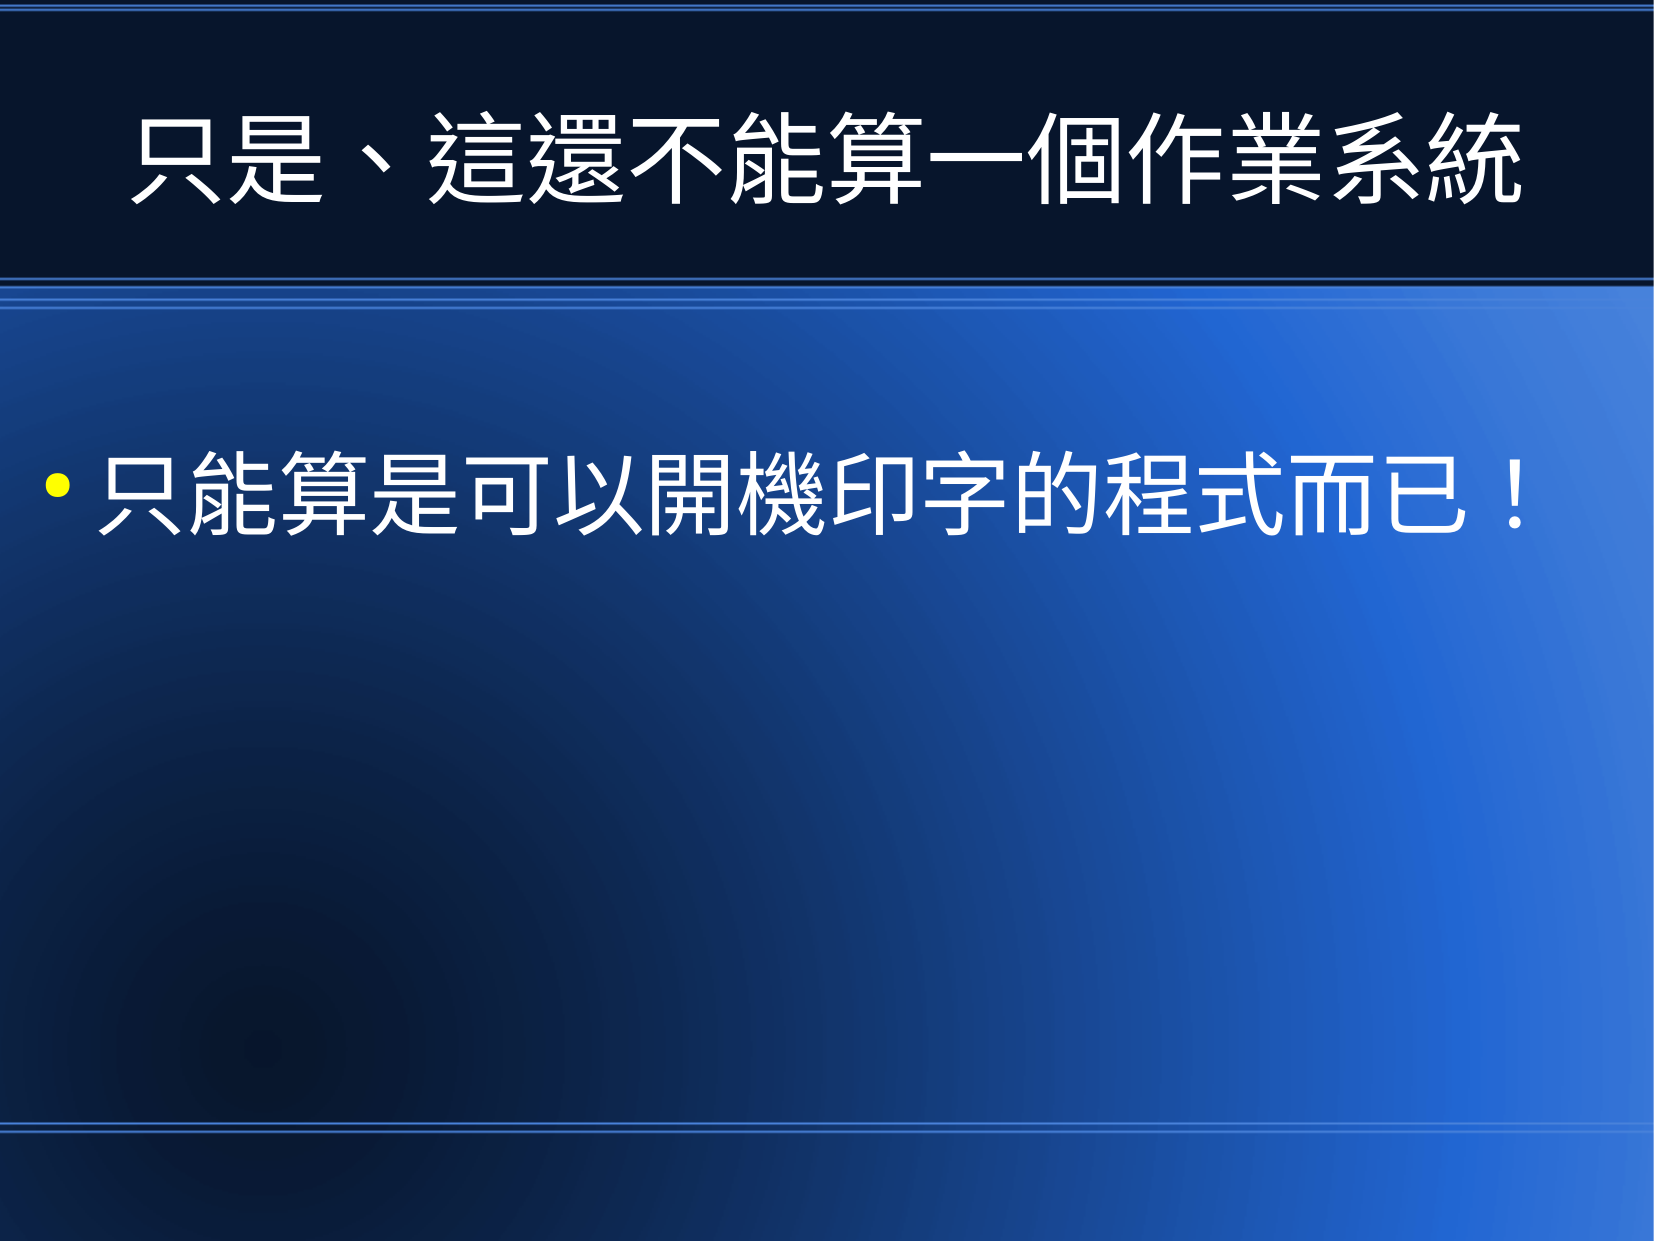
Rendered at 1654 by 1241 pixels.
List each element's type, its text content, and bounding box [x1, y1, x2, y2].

list 只能算是可以開機印字的程式而已！ [23, 355, 1630, 1241]
title 只是、這還不能算一個作業系統 [82, 49, 1571, 257]
picture [0, 0, 1654, 1241]
